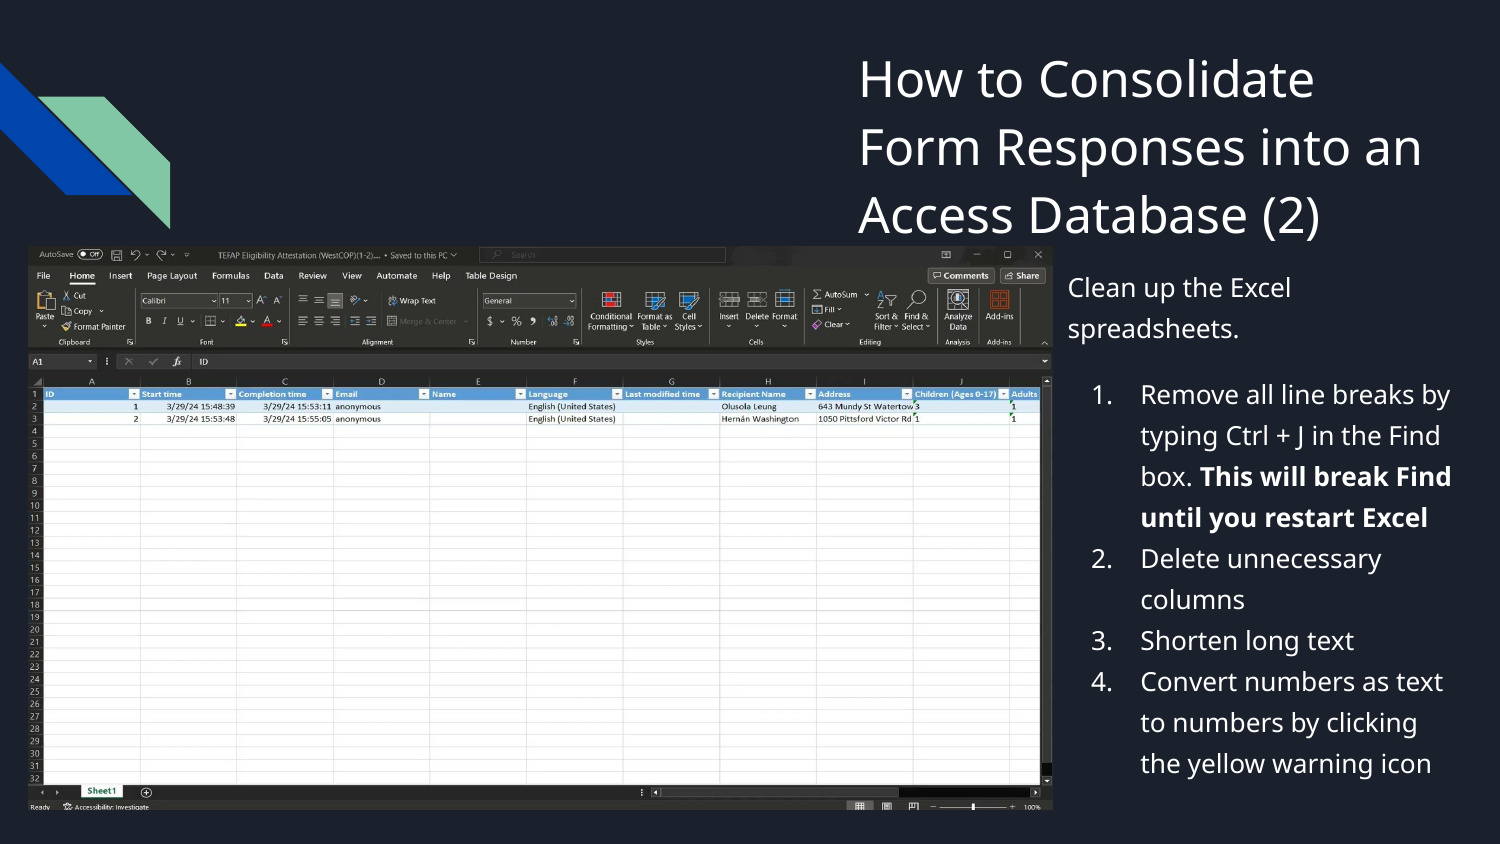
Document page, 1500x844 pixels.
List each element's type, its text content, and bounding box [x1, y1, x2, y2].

picture [28, 246, 1053, 810]
list Clean up the Excel spreadsheets. Remove all line breaks by typing Ctrl + J in the Find box. This will break Find until you restart Excel Delete unnecessary columns Shorten long text Convert numbers as text to numbers by clicking the yellow warning icon [1053, 249, 1467, 807]
title How to Consolidate Form Responses into an Access Database (2) [843, 28, 1467, 249]
